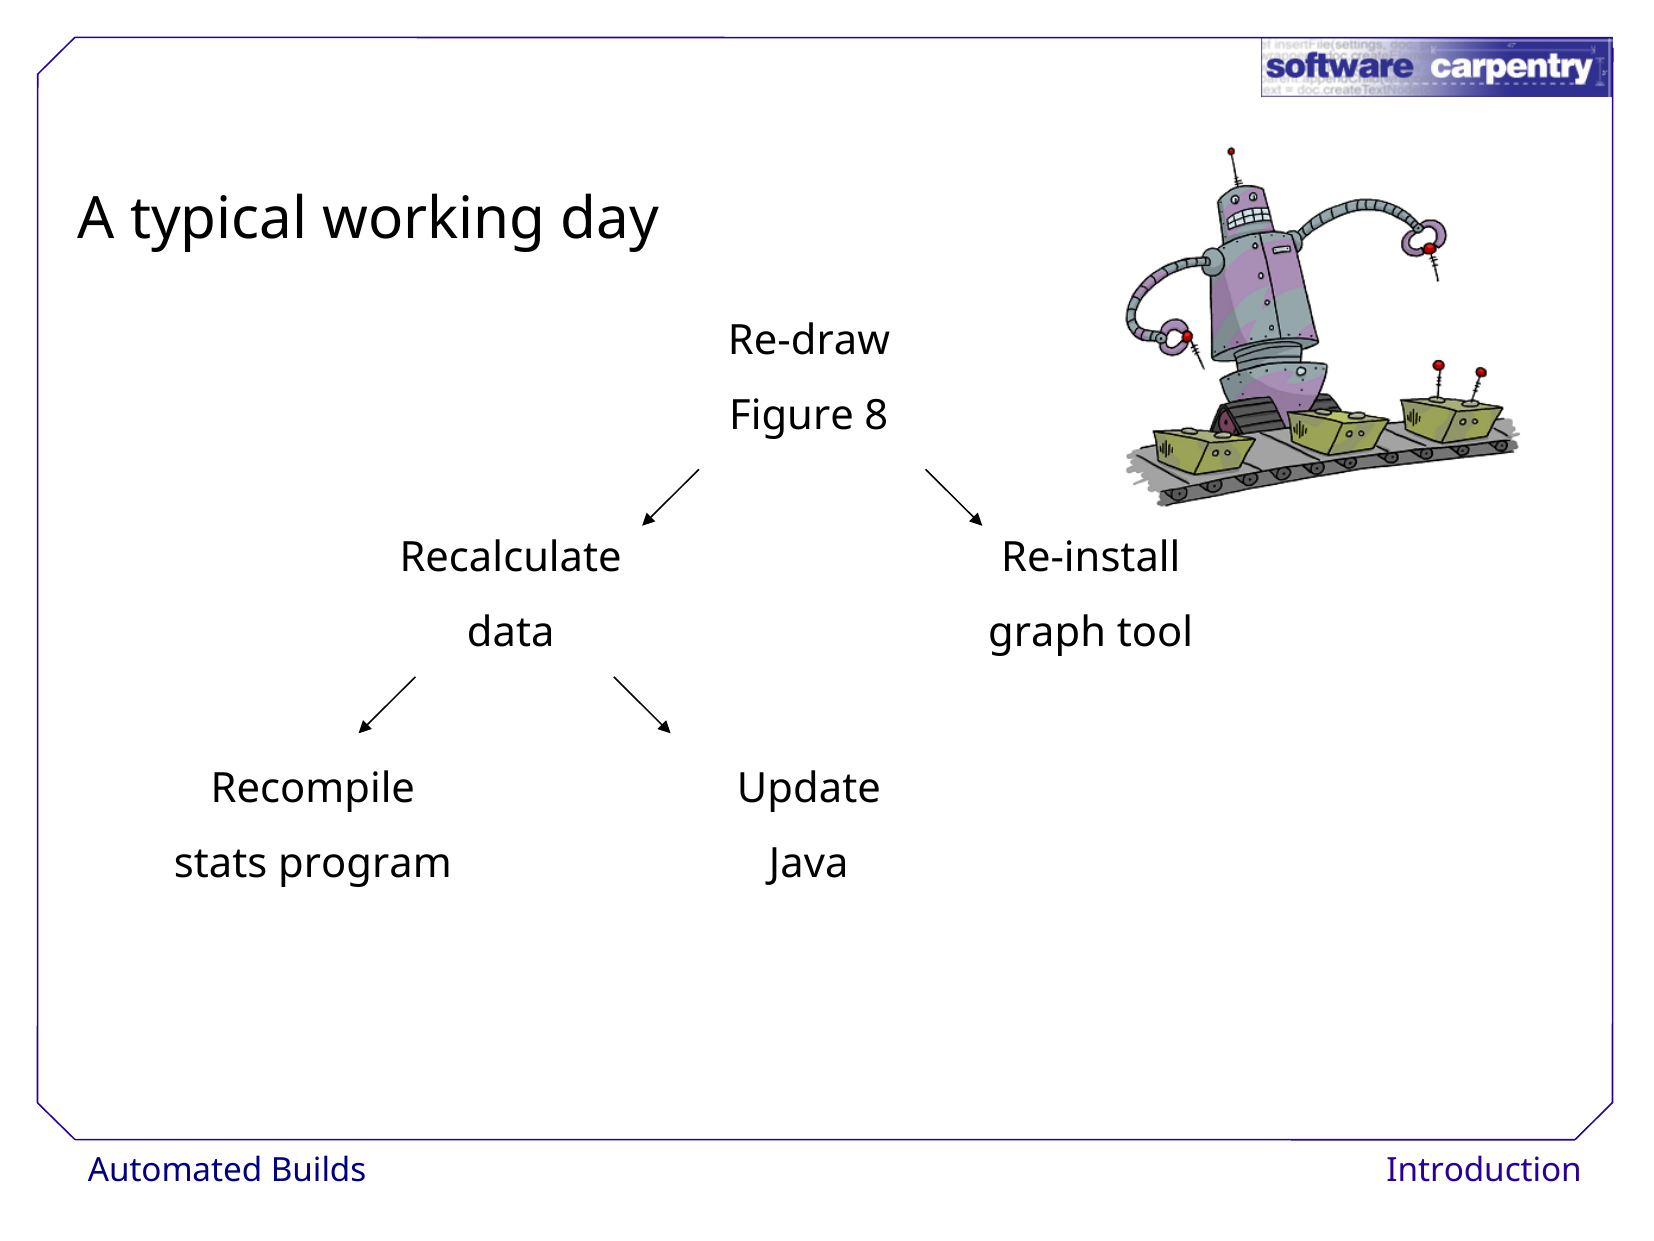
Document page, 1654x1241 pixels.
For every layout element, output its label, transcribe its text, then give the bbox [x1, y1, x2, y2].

text_box Re-draw Figure 8 [638, 279, 980, 446]
text_box Recompile stats program [84, 727, 542, 894]
text_box Update Java [646, 727, 971, 894]
text_box A typical working day [63, 138, 825, 259]
text_box Recalculate data [309, 497, 712, 663]
picture [1110, 128, 1526, 522]
picture [1261, 39, 1613, 97]
text_box Re-install graph tool [898, 497, 1284, 663]
